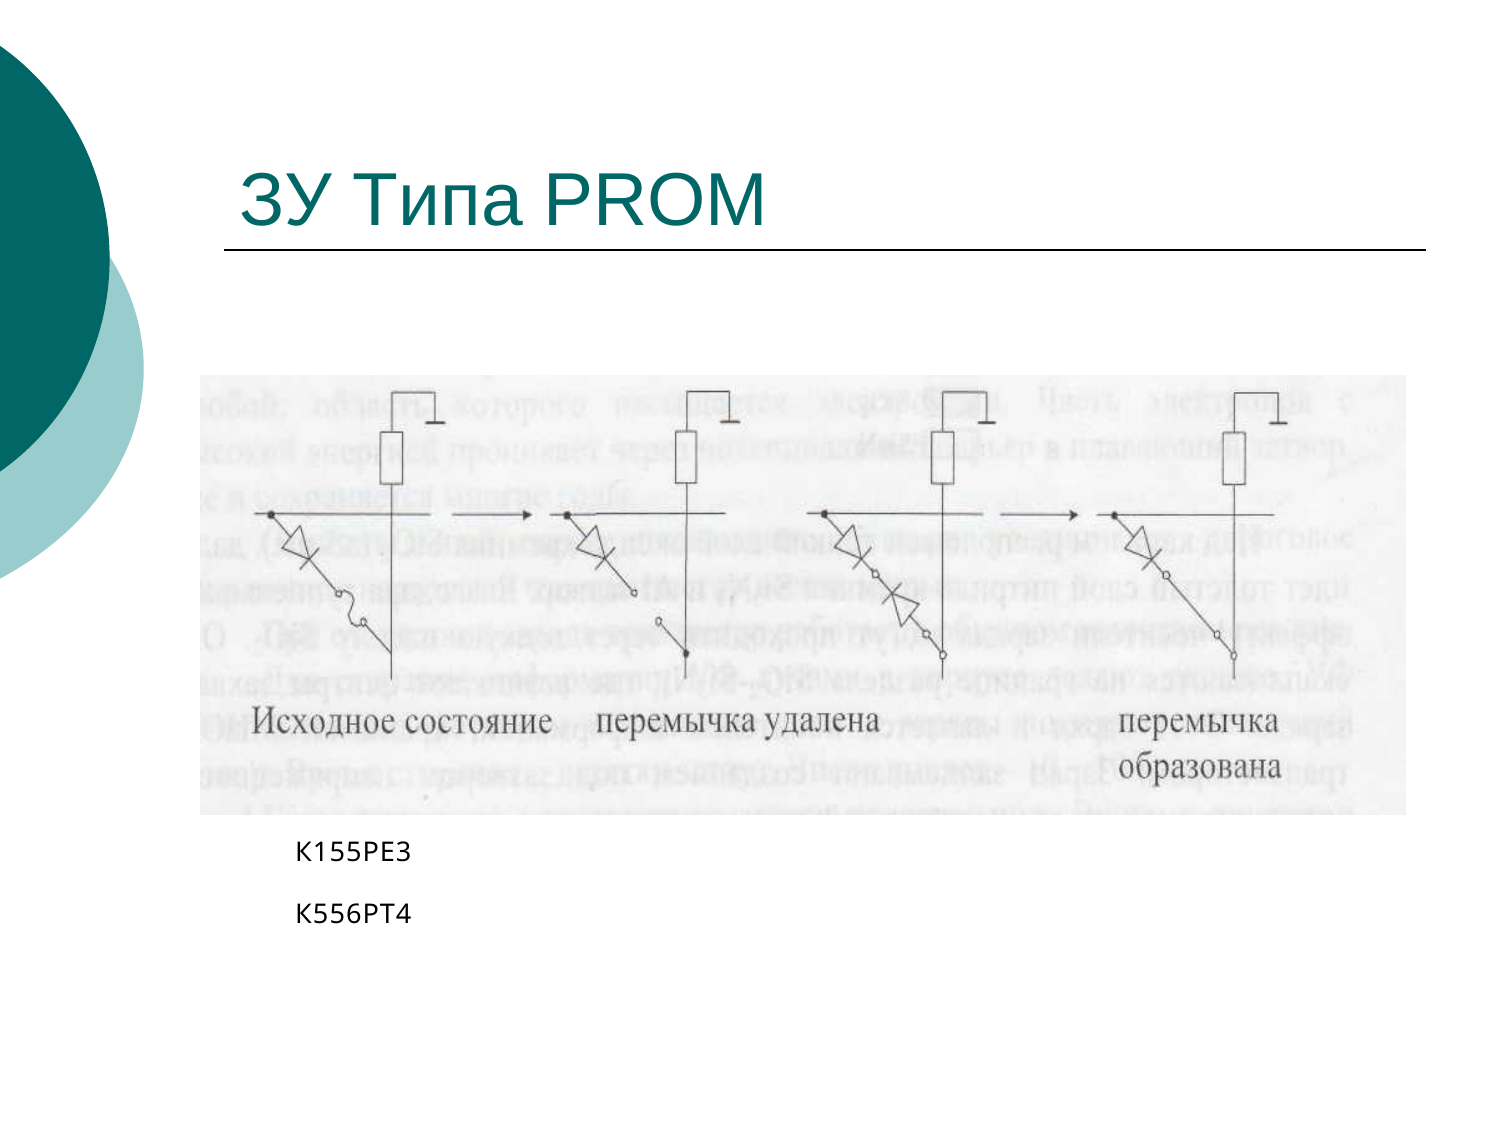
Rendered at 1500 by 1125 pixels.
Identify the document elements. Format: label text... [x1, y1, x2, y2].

subtitle К155РЕ3 К556РТ4 [224, 249, 1425, 975]
picture [200, 375, 1406, 815]
title ЗУ Типа PROM [224, 60, 1425, 249]
